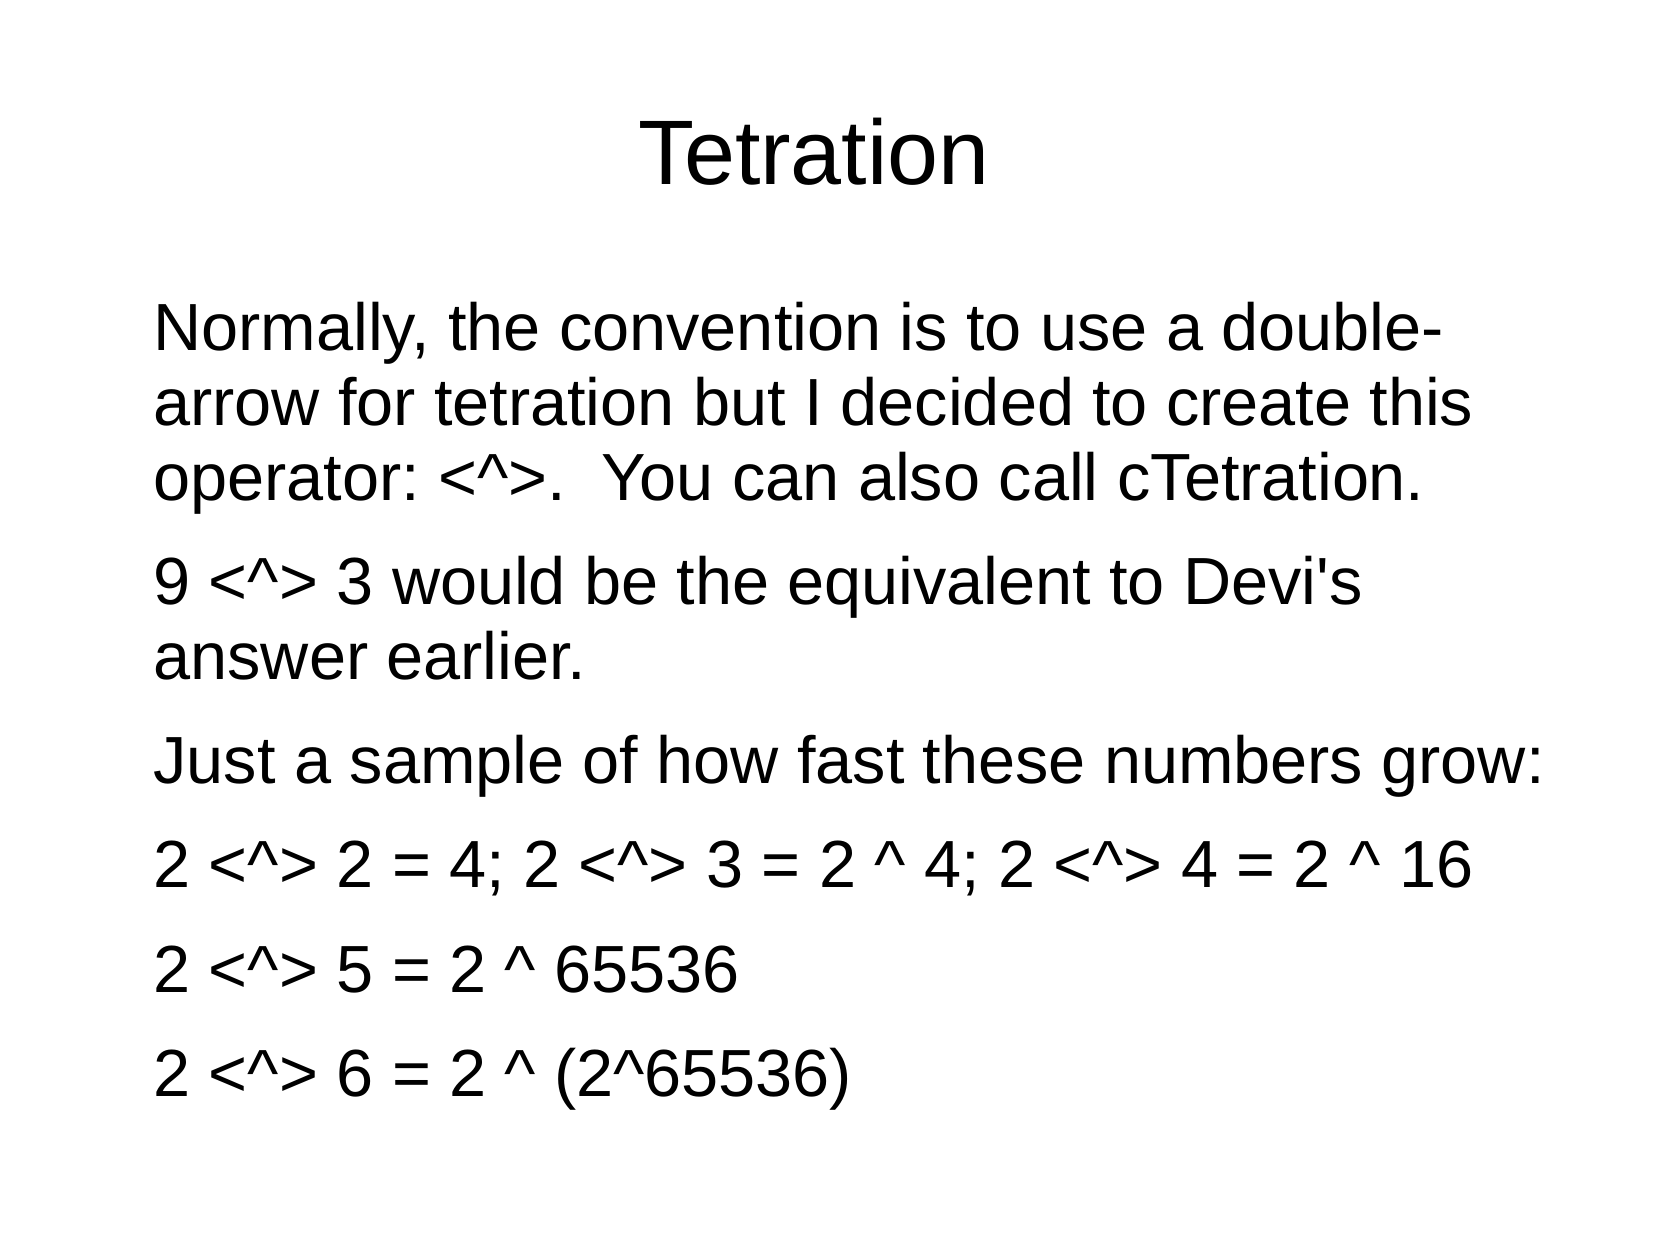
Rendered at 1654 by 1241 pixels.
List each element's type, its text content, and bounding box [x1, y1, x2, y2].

title Tetration [82, 49, 1571, 257]
list Normally, the convention is to use a double-arrow for tetration but I decided to create this operator: <^>. You can also call cTetration. 9 <^> 3 would be the equivalent to Devi's answer earlier. Just a sample of how fast these numbers grow: 2 <^> 2 = 4; 2 <^> 3 = 2 ^ 4; 2 <^> 4 = 2 ^ 16 2 <^> 5 = 2 ^ 65536 2 <^> 6 = 2 ^ (2^65536) [82, 290, 1571, 1010]
